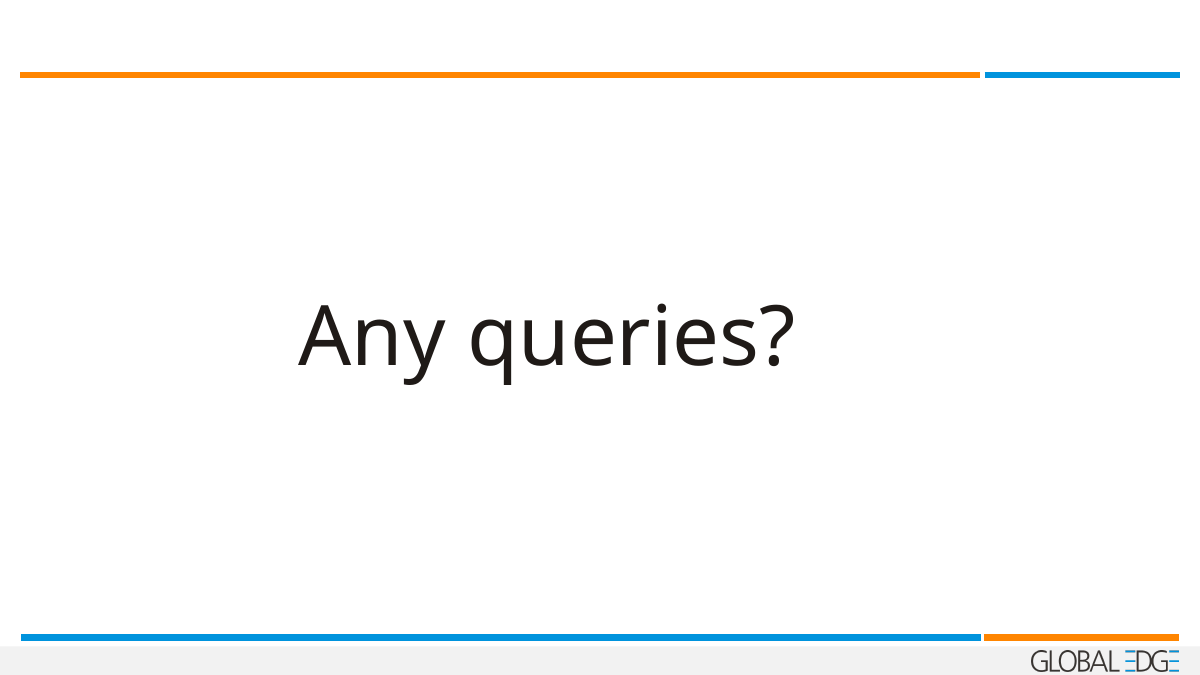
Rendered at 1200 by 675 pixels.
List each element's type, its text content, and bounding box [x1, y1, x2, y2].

picture [1140, 650, 1179, 672]
list Any queries? [227, 281, 1140, 675]
